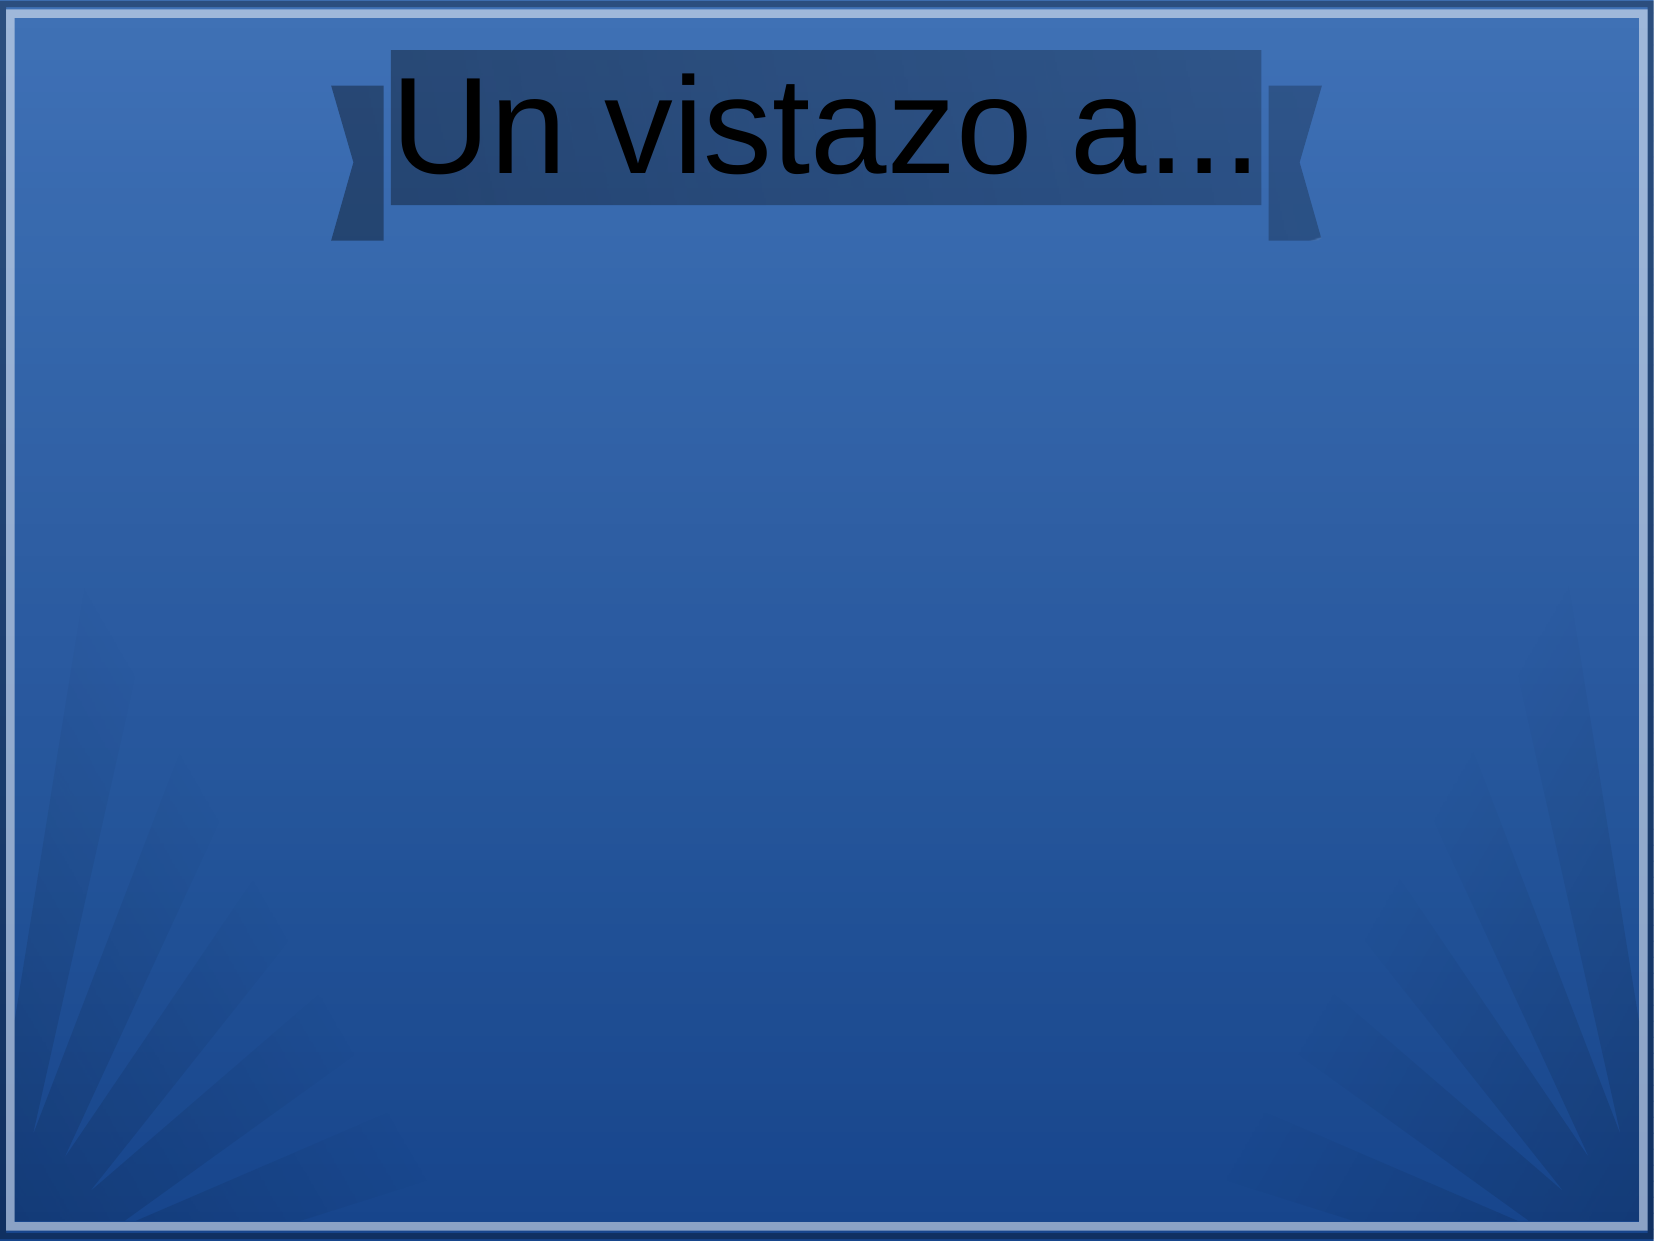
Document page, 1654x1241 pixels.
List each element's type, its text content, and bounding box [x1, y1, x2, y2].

title Un vistazo a... [389, 47, 1264, 205]
